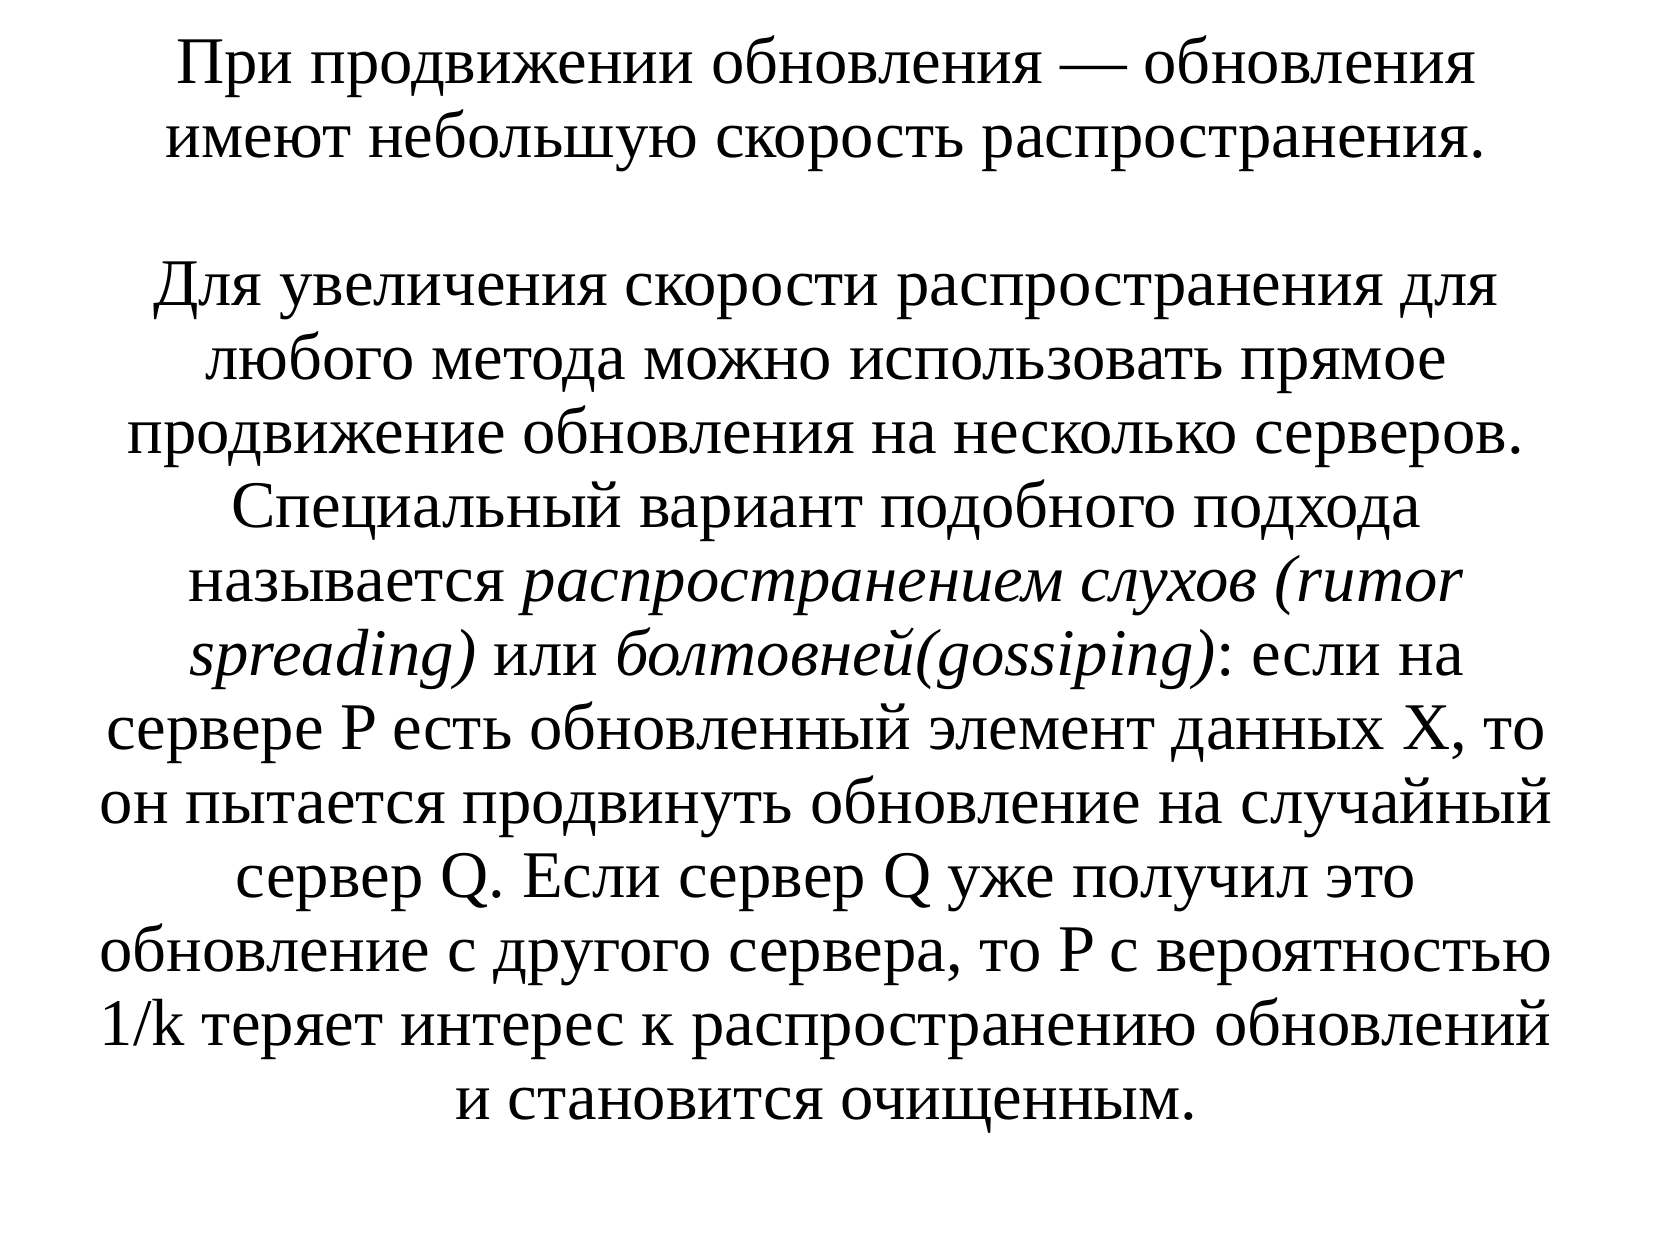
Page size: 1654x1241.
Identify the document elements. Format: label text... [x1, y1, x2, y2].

subtitle При продвижении обновления — обновления имеют небольшую скорость распространения. Для увеличения скорости распространения для любого метода можно использовать прямое продвижение обновления на несколько серверов. Специальный вариант подобного подхода называется распространением слухов (rumor spreading) или болтовней(gossiping): если на сервере P есть обновленный элемент данных X, то он пытается продвинуть обновление на случайный сервер Q. Если сервер Q уже получил это обновление с другого сервера, то P с вероятностью 1/k теряет интерес к распространению обновлений и становится очищенным. [82, 23, 1571, 1135]
